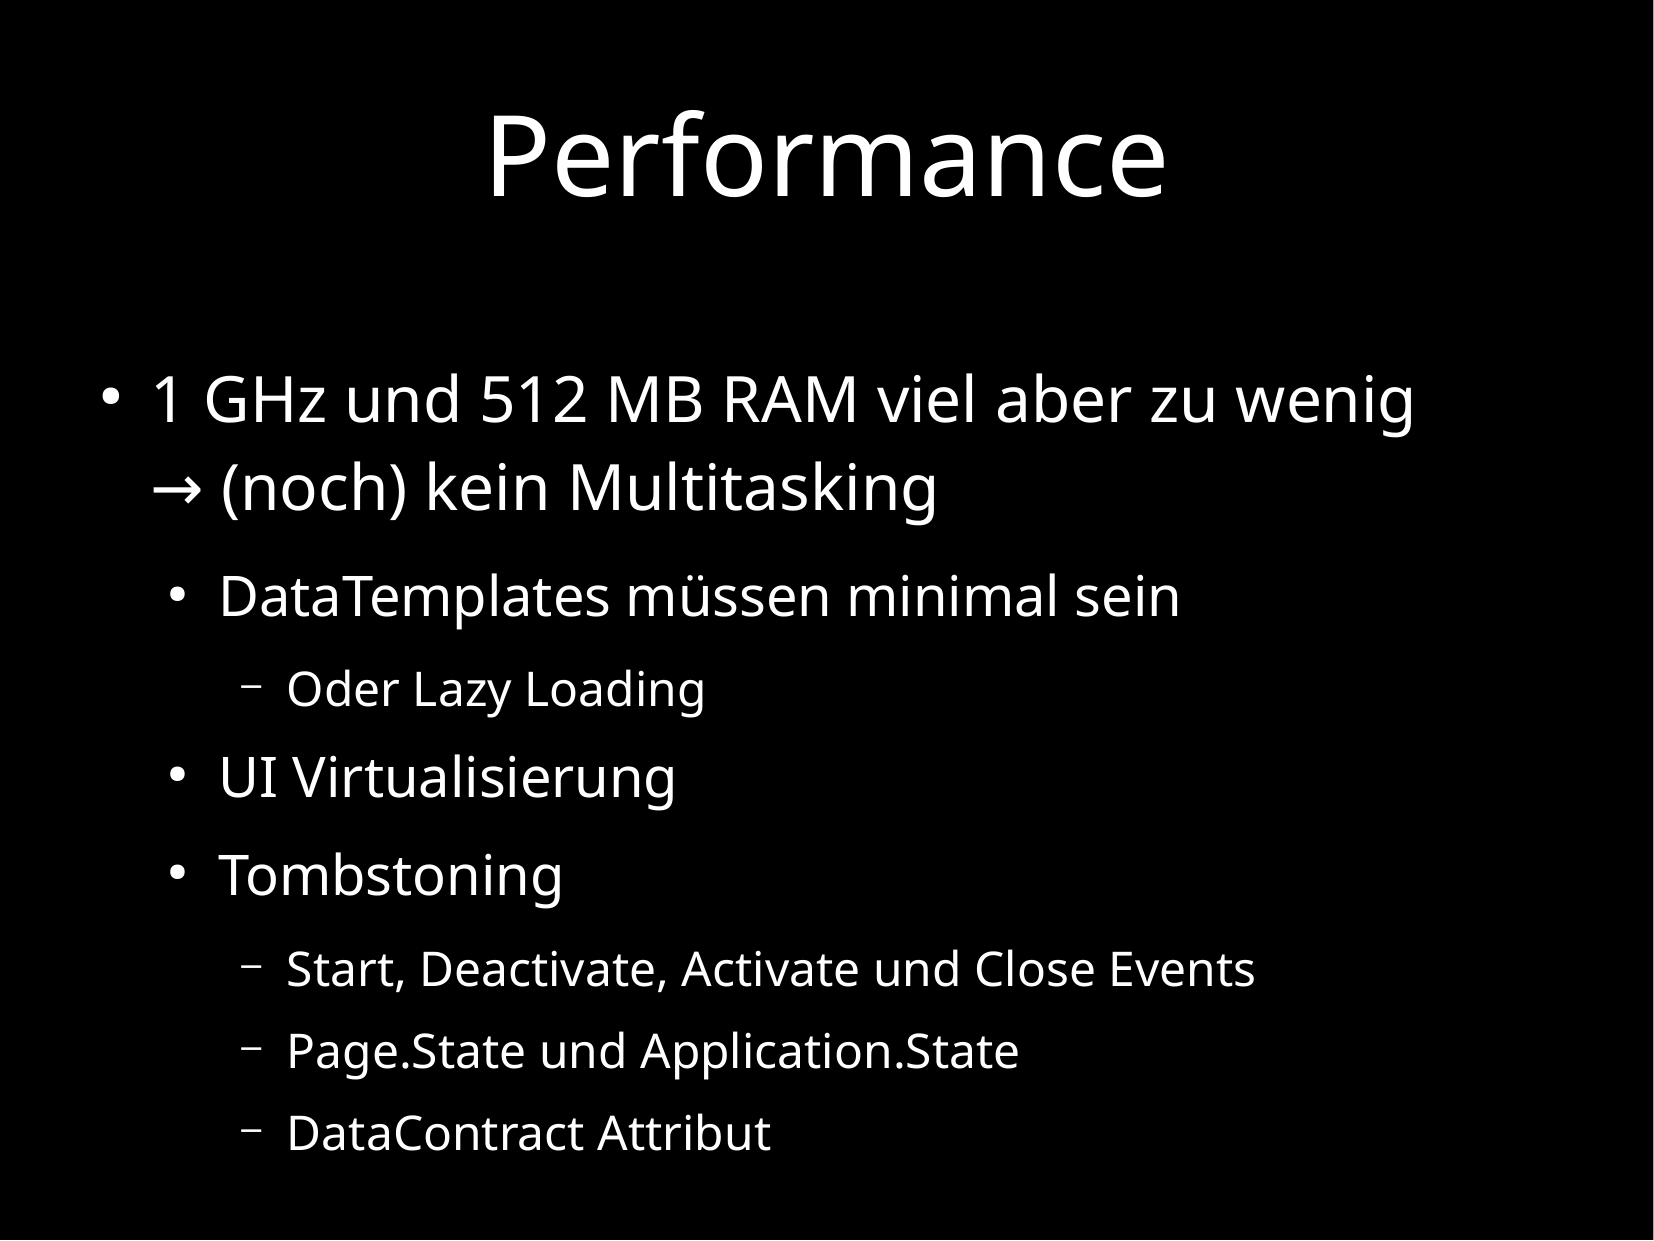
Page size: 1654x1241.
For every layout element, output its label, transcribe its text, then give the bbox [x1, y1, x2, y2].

title Performance [82, 49, 1571, 257]
list 1 GHz und 512 MB RAM viel aber zu wenig → (noch) kein Multitasking DataTemplates müssen minimal sein Oder Lazy Loading UI Virtualisierung Tombstoning Start, Deactivate, Activate und Close Events Page.State und Application.State DataContract Attribut [82, 354, 1571, 1173]
